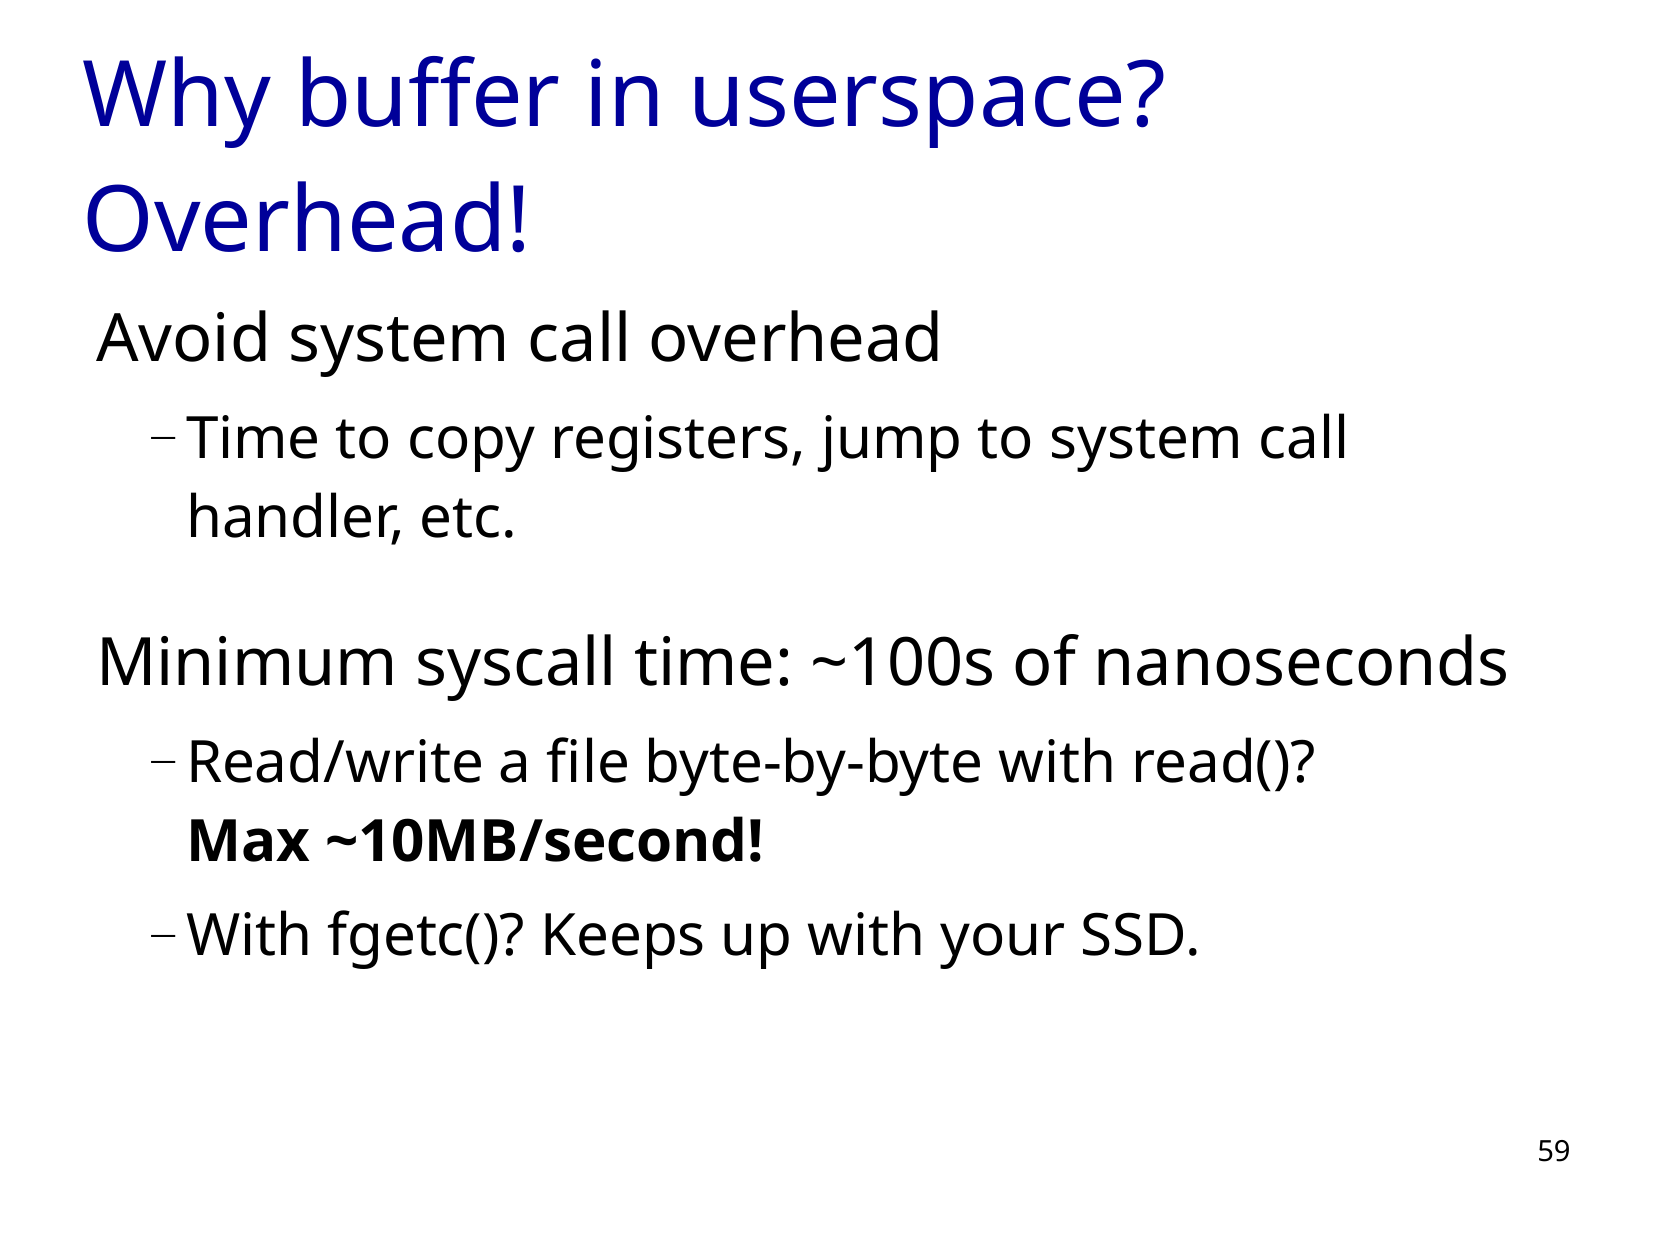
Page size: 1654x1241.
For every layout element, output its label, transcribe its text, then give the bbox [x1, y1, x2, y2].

list Avoid system call overhead Time to copy registers, jump to system call handler, etc. Minimum syscall time: ~100s of nanoseconds Read/write a file byte-by-byte with read()? Max ~10MB/second! With fgetc()? Keeps up with your SSD. [60, 290, 1571, 1078]
title Why buffer in userspace? Overhead! [82, 49, 1571, 257]
